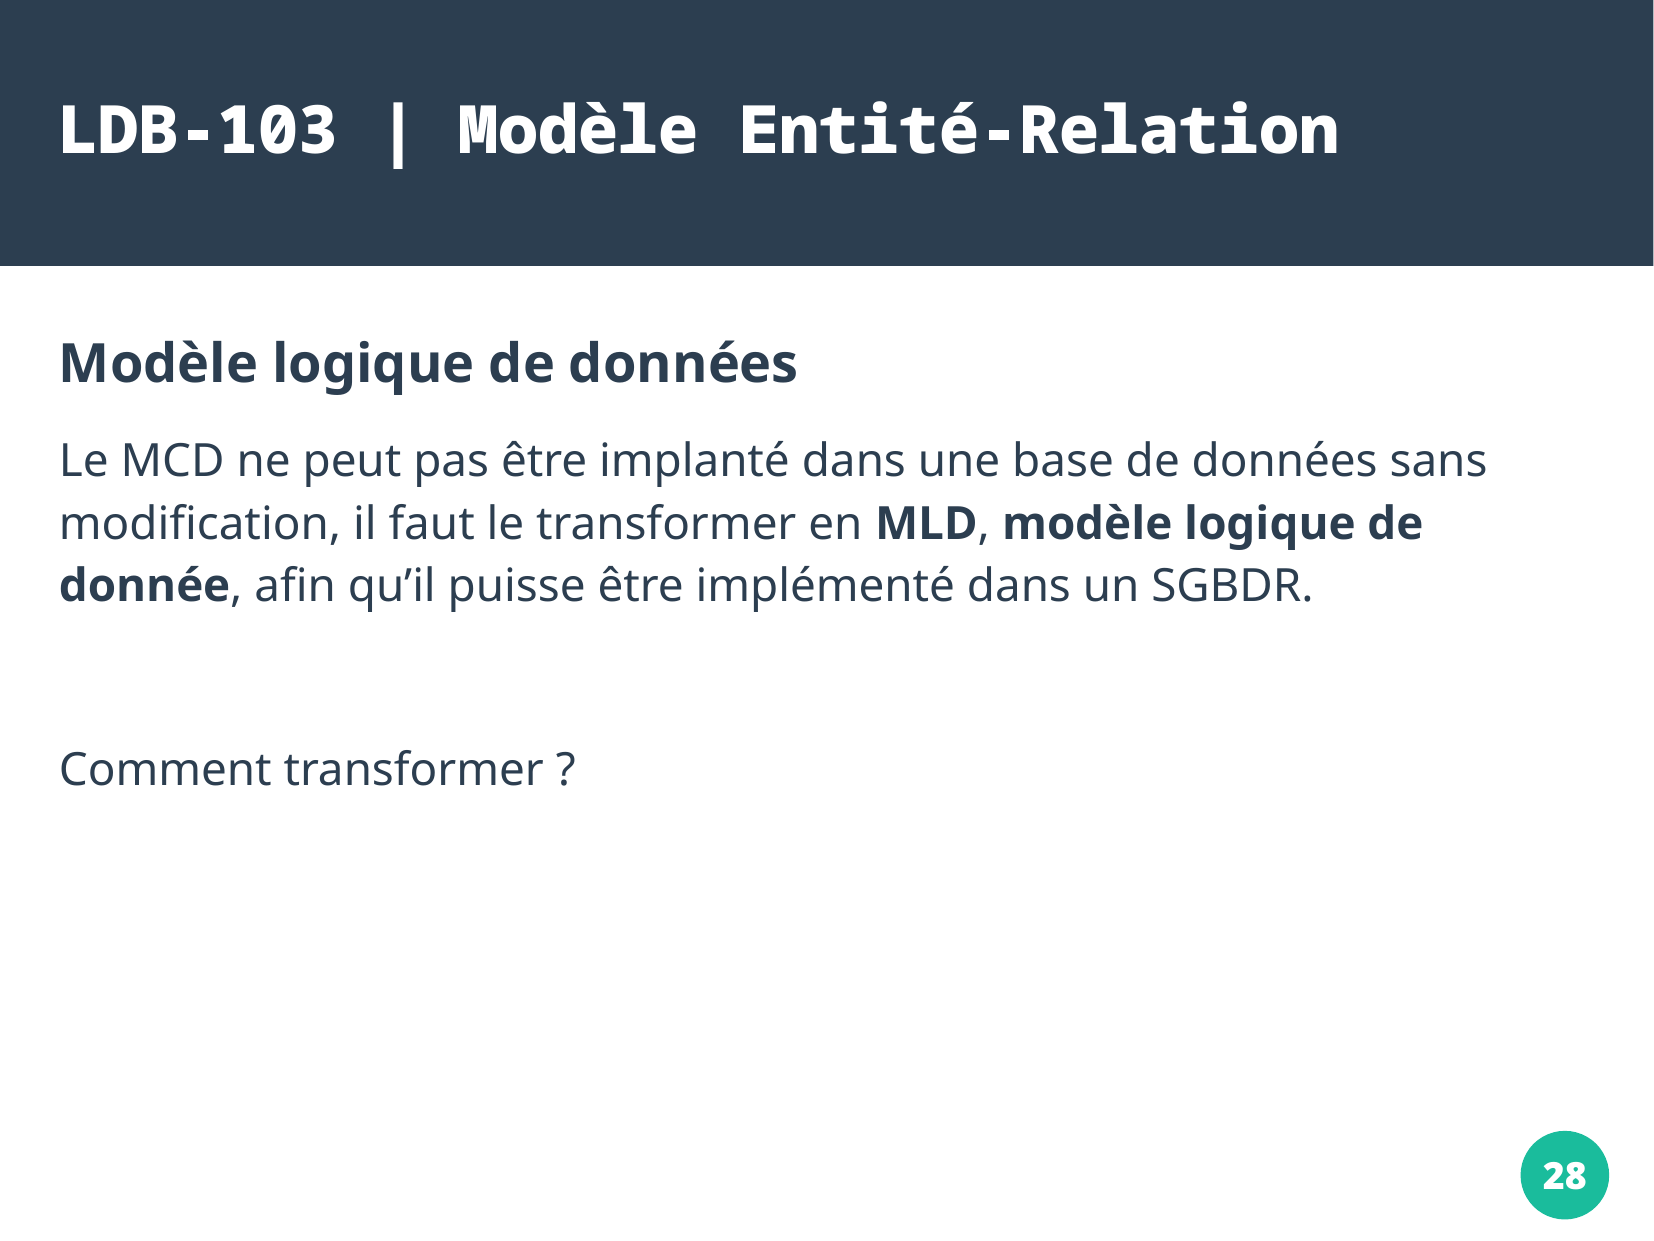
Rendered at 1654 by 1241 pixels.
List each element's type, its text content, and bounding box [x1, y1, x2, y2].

title LDB-103 | Modèle Entité-Relation [58, 49, 1595, 207]
list Modèle logique de données Le MCD ne peut pas être implanté dans une base de données sans modification, il faut le transformer en MLD, modèle logique de donnée, afin qu’il puisse être implémenté dans un SGBDR. Comment transformer ? [58, 324, 1595, 1152]
